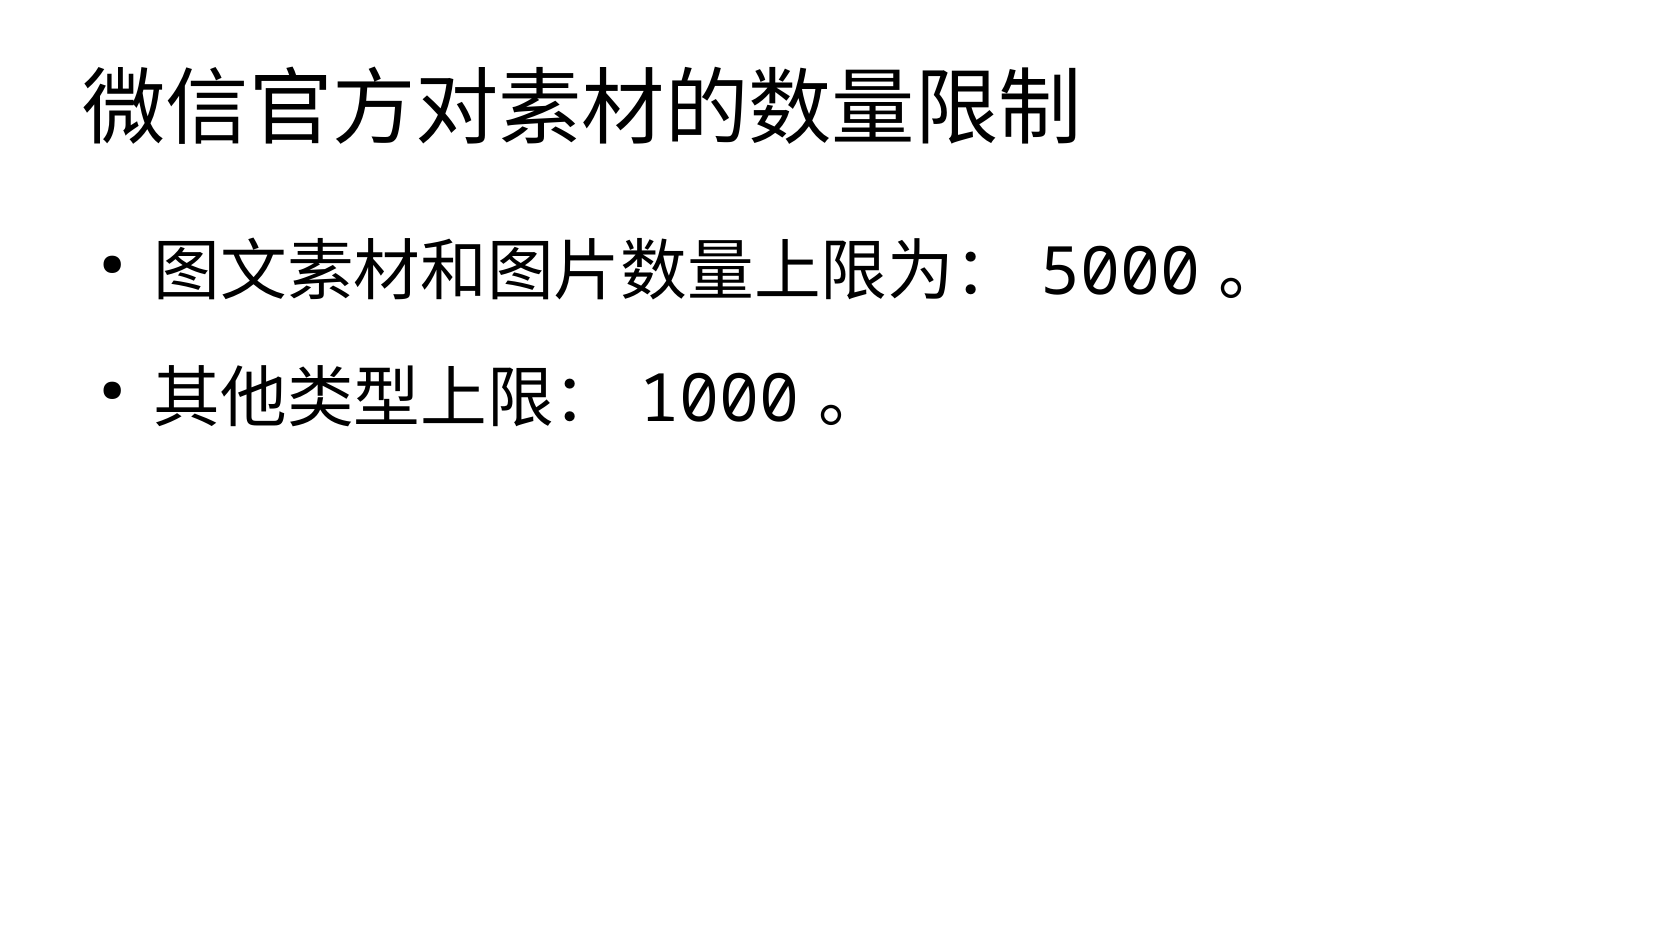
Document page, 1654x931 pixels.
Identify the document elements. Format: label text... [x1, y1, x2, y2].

list 图文素材和图片数量上限为：5000。 其他类型上限：1000。 [82, 217, 1571, 827]
title 微信官方对素材的数量限制 [82, 37, 1571, 166]
